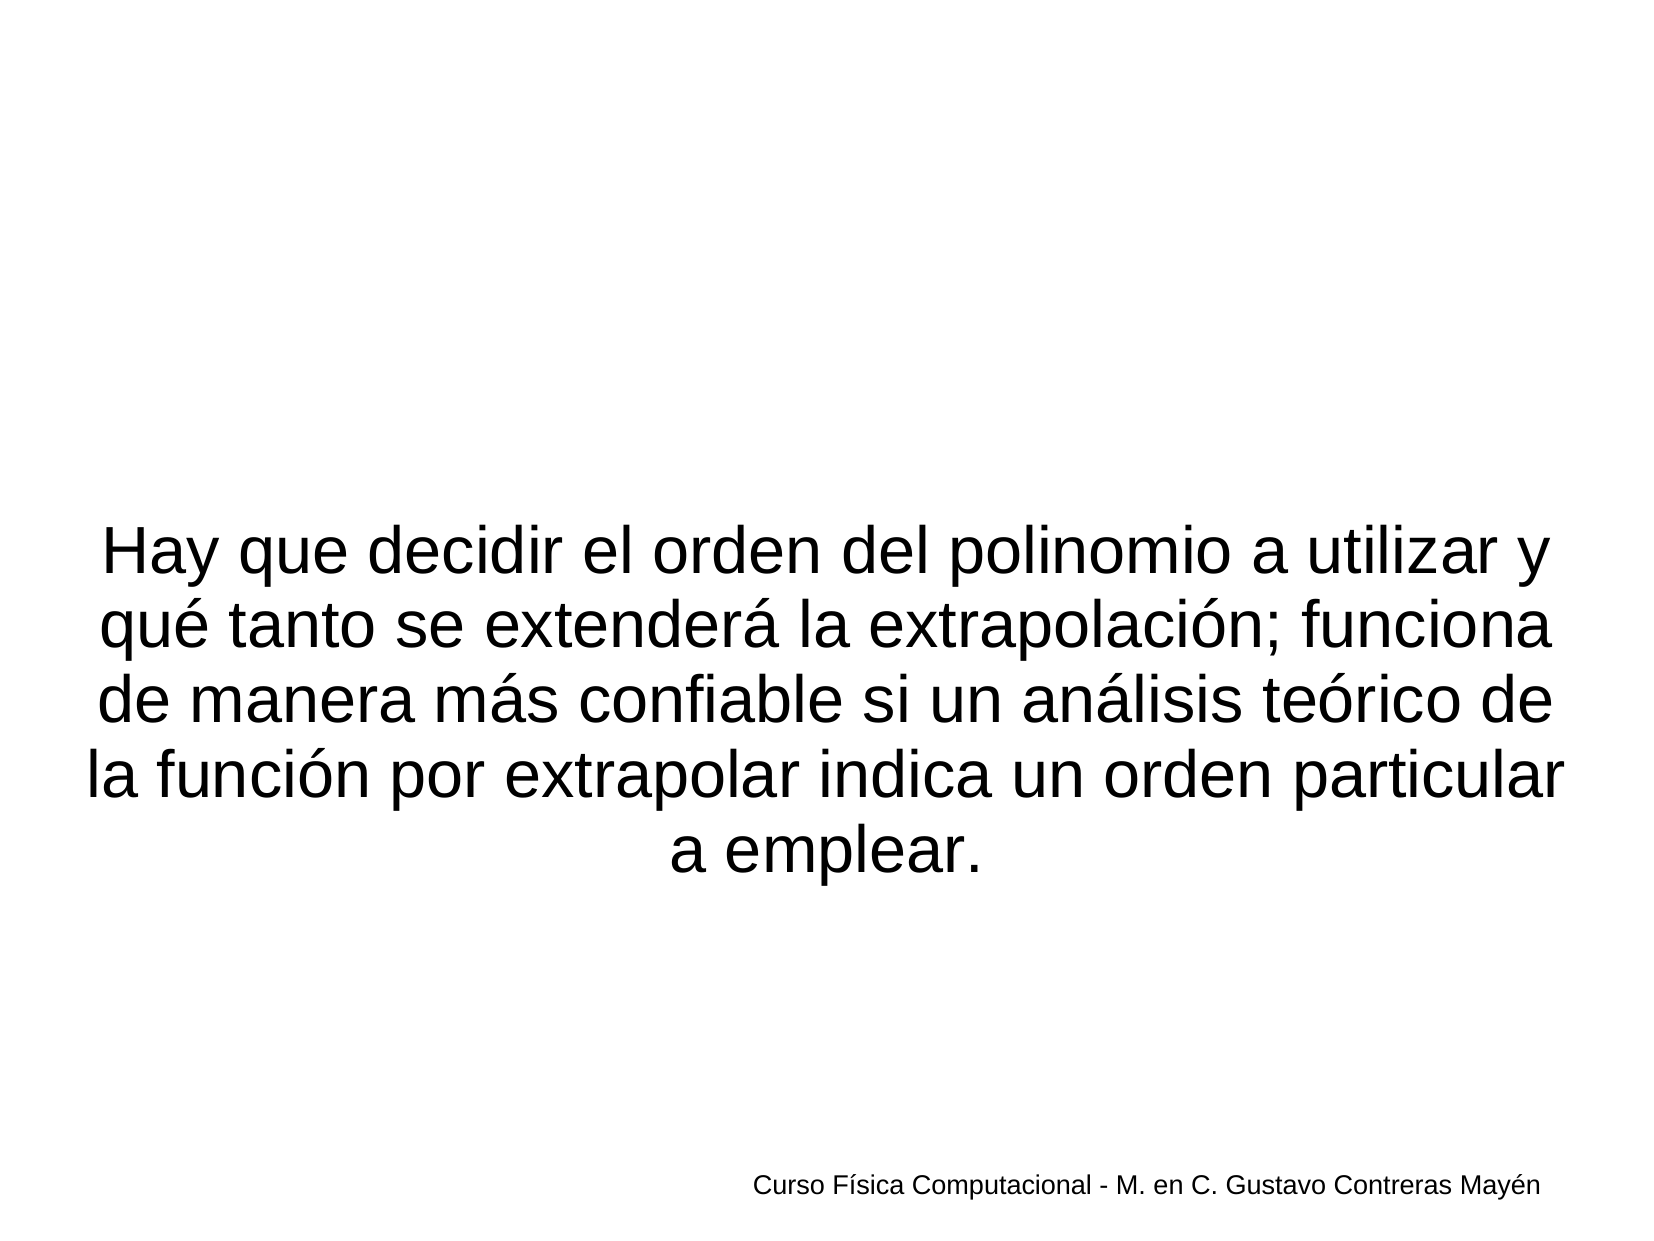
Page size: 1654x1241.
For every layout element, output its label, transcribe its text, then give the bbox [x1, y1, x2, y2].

subtitle Hay que decidir el orden del polinomio a utilizar y qué tanto se extenderá la extrapolación; funciona de manera más confiable si un análisis teórico de la función por extrapolar indica un orden particular a emplear. [82, 290, 1571, 1109]
